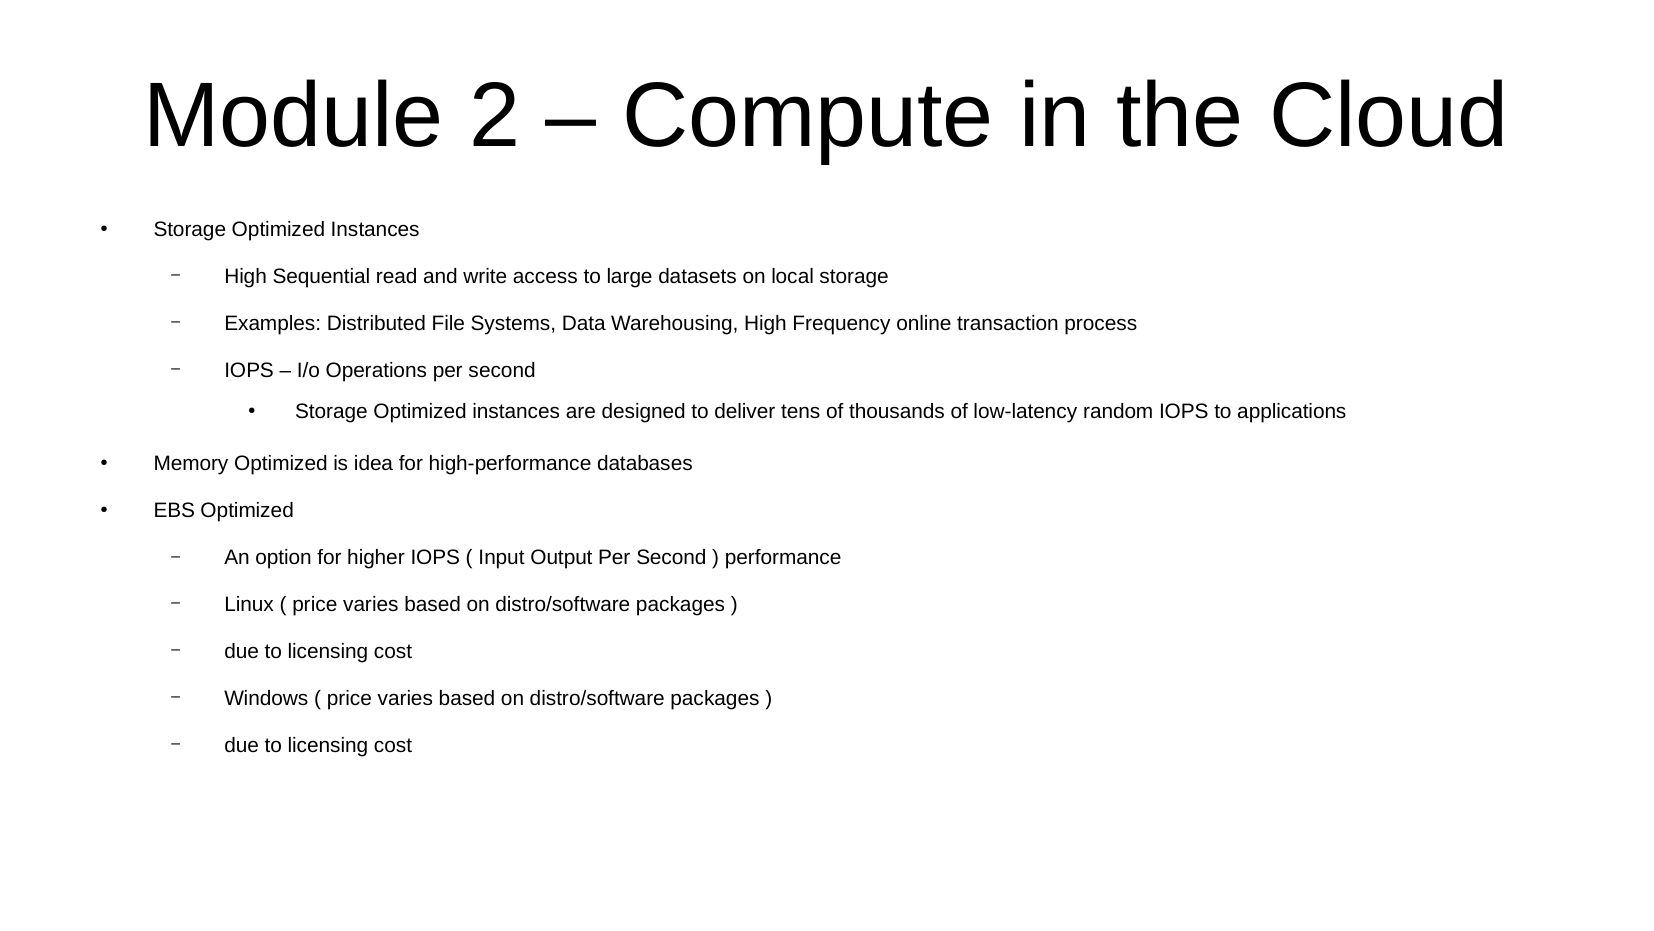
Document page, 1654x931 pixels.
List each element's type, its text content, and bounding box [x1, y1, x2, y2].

title Module 2 – Compute in the Cloud [82, 37, 1571, 193]
list Storage Optimized Instances High Sequential read and write access to large datasets on local storage Examples: Distributed File Systems, Data Warehousing, High Frequency online transaction process IOPS – I/o Operations per second Storage Optimized instances are designed to deliver tens of thousands of low-latency random IOPS to applications Memory Optimized is idea for high-performance databases EBS Optimized An option for higher IOPS ( Input Output Per Second ) performance Linux ( price varies based on distro/software packages ) due to licensing cost Windows ( price varies based on distro/software packages ) due to licensing cost [82, 217, 1621, 916]
